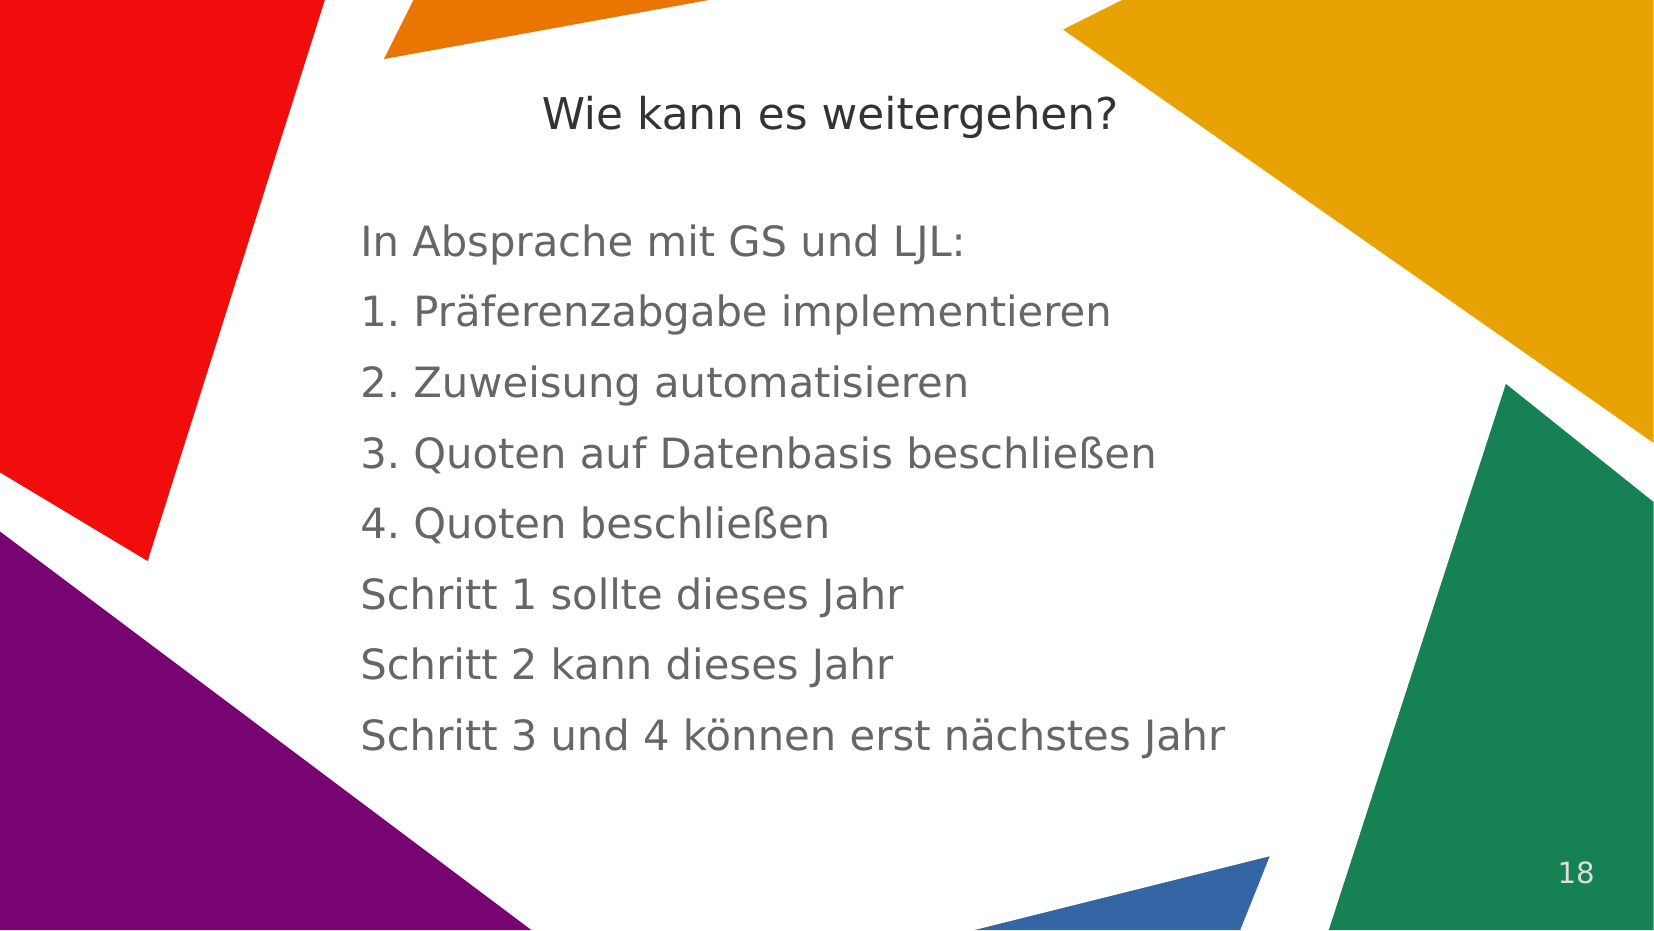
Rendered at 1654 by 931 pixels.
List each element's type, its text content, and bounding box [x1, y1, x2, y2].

list In Absprache mit GS und LJL: 1. Präferenzabgabe implementieren 2. Zuweisung automatisieren 3. Quoten auf Datenbasis beschließen 4. Quoten beschließen Schritt 1 sollte dieses Jahr Schritt 2 kann dieses Jahr Schritt 3 und 4 können erst nächstes Jahr [289, 217, 1372, 817]
title Wie kann es weitergehen? [289, 37, 1372, 193]
